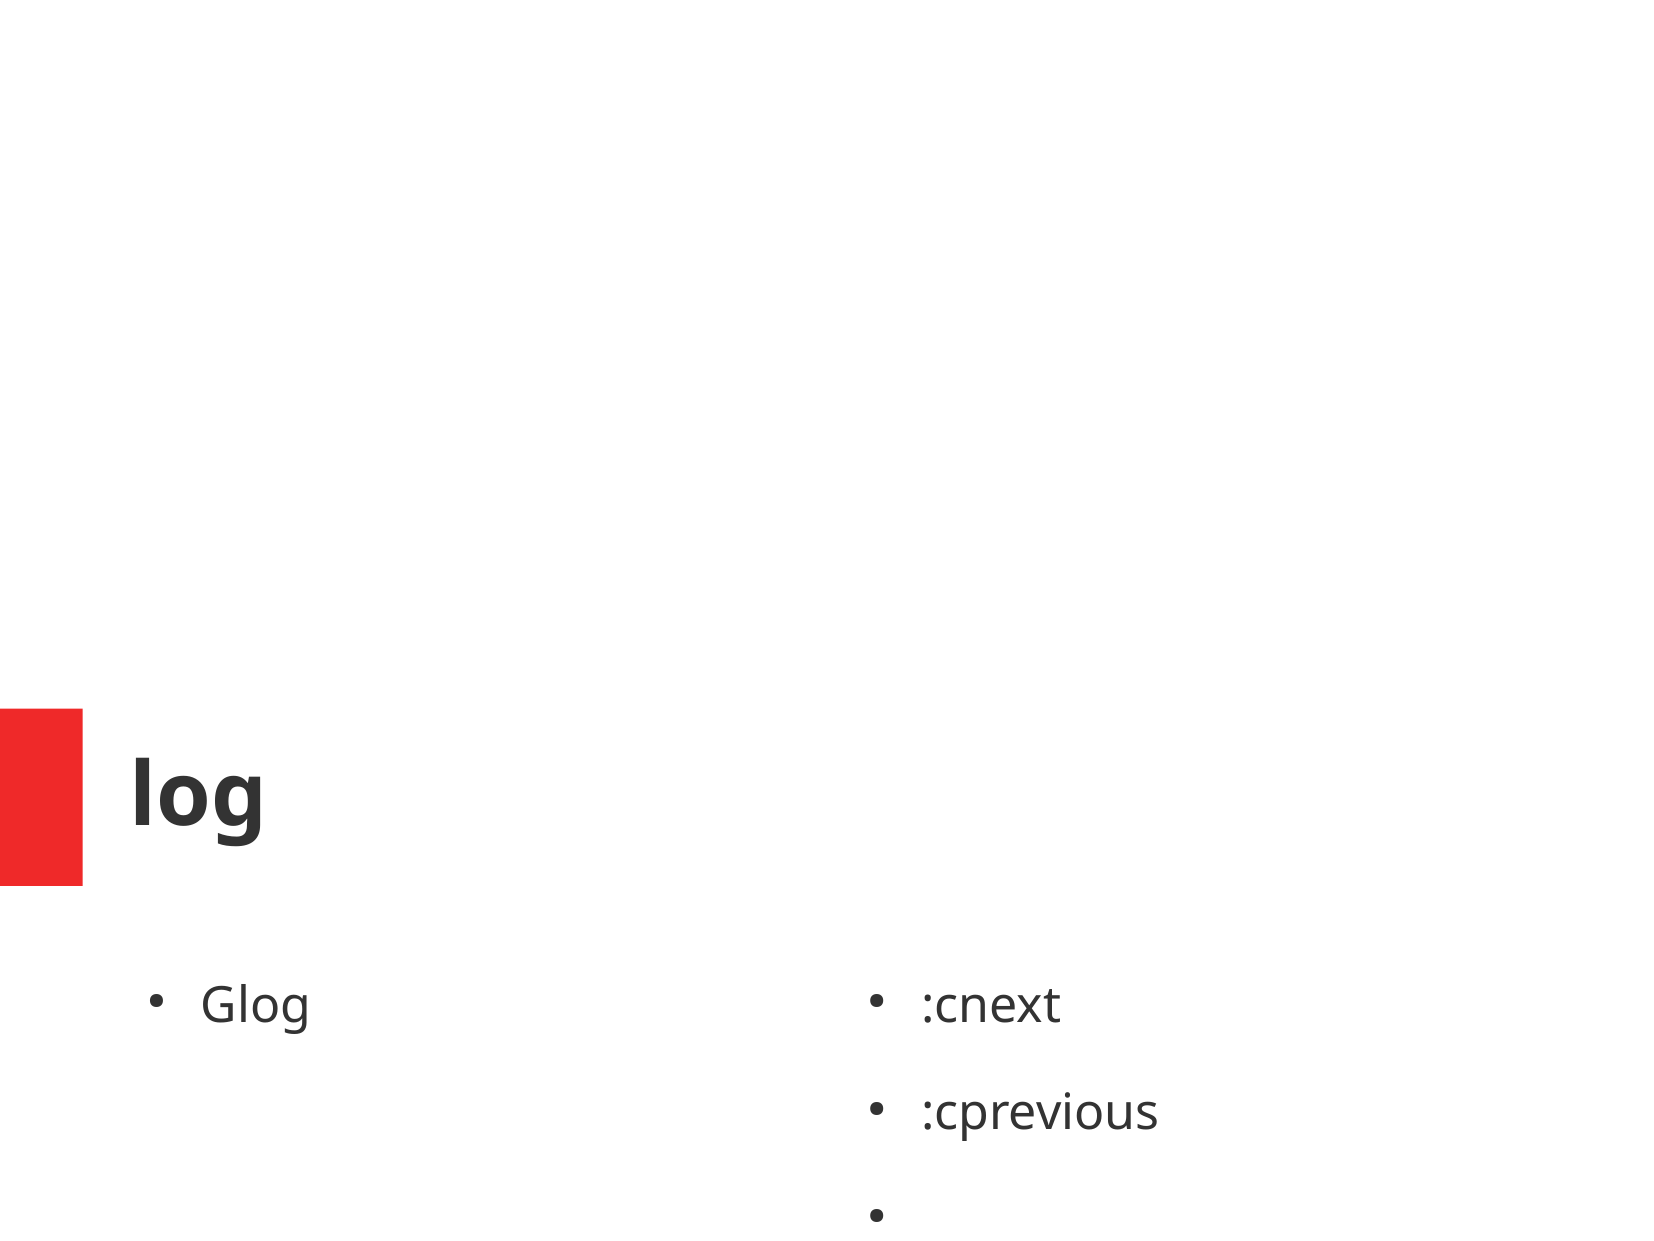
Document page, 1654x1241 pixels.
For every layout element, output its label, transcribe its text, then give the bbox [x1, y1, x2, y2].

list Glog [129, 968, 816, 1241]
list :cnext :cprevious [850, 968, 1537, 1241]
title log [129, 673, 1536, 910]
